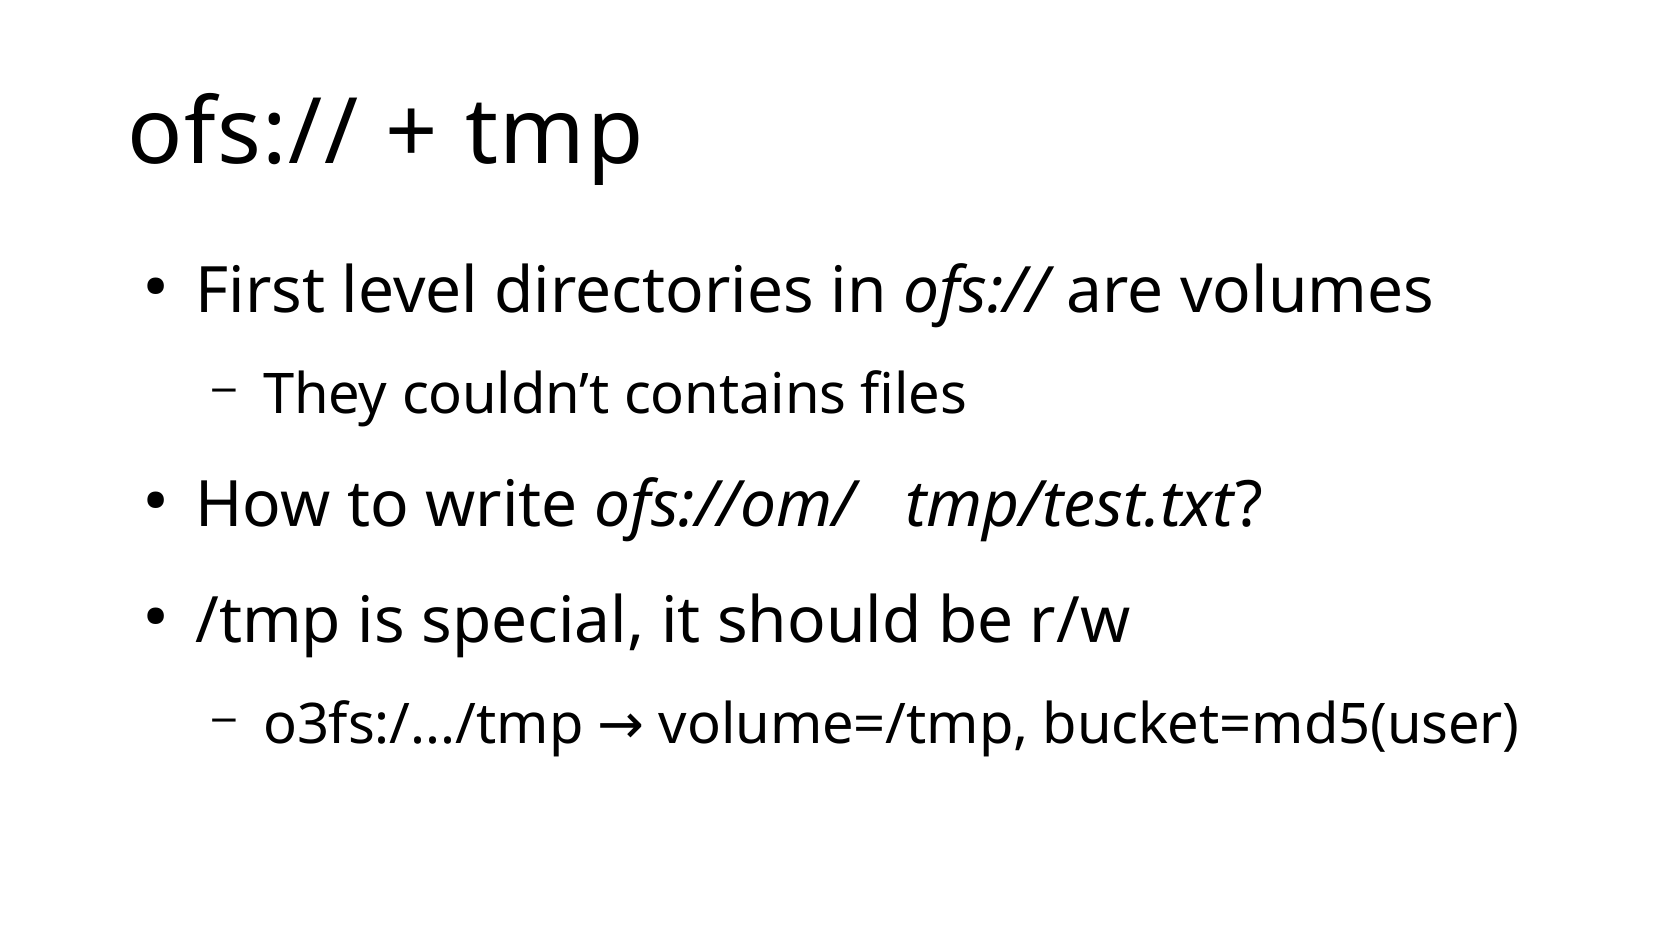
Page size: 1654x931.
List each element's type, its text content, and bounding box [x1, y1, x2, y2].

title ofs:// + tmp [127, 69, 1654, 187]
list First level directories in ofs:// are volumes They couldn’t contains files How to write ofs://om/ tmp/test.txt? /tmp is special, it should be r/w o3fs:/.../tmp → volume=/tmp, bucket=md5(user) [127, 244, 1527, 784]
